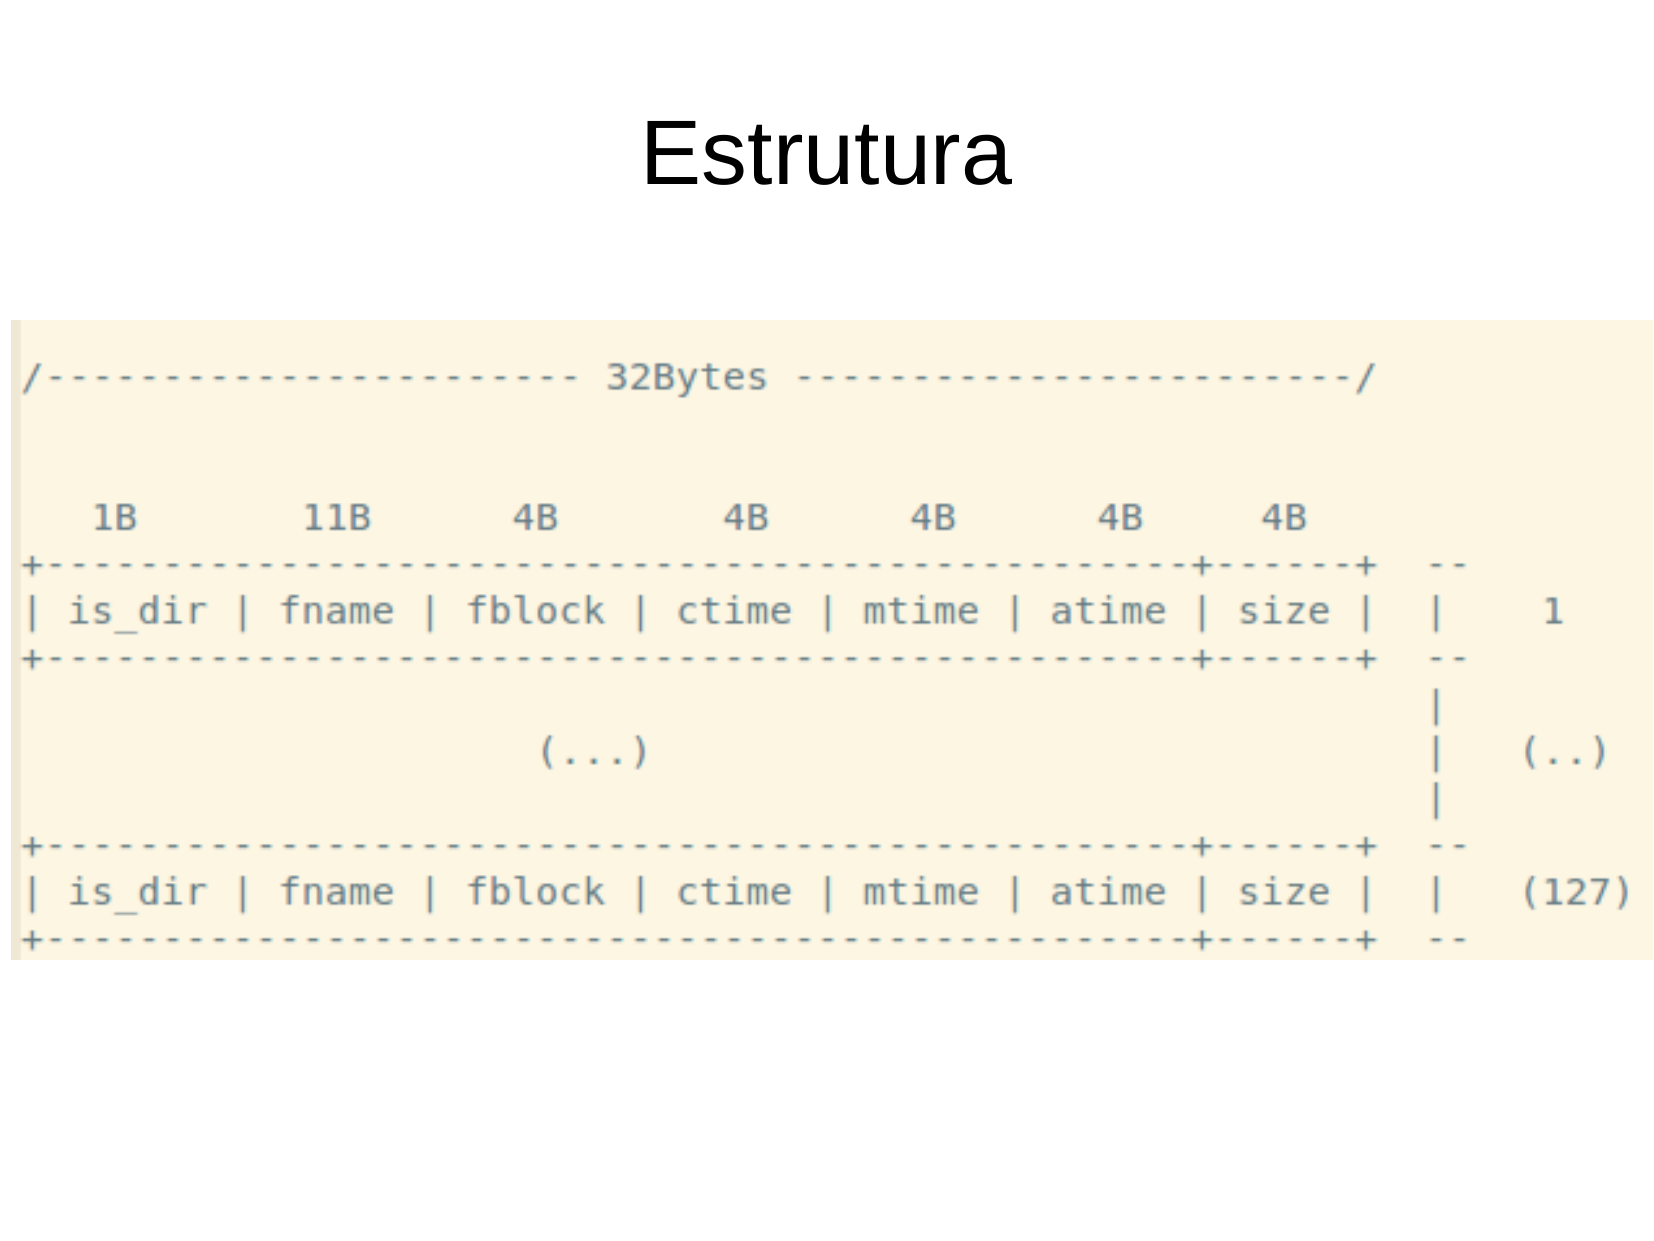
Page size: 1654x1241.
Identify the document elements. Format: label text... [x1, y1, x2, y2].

picture [11, 320, 1654, 961]
title Estrutura [82, 49, 1571, 257]
